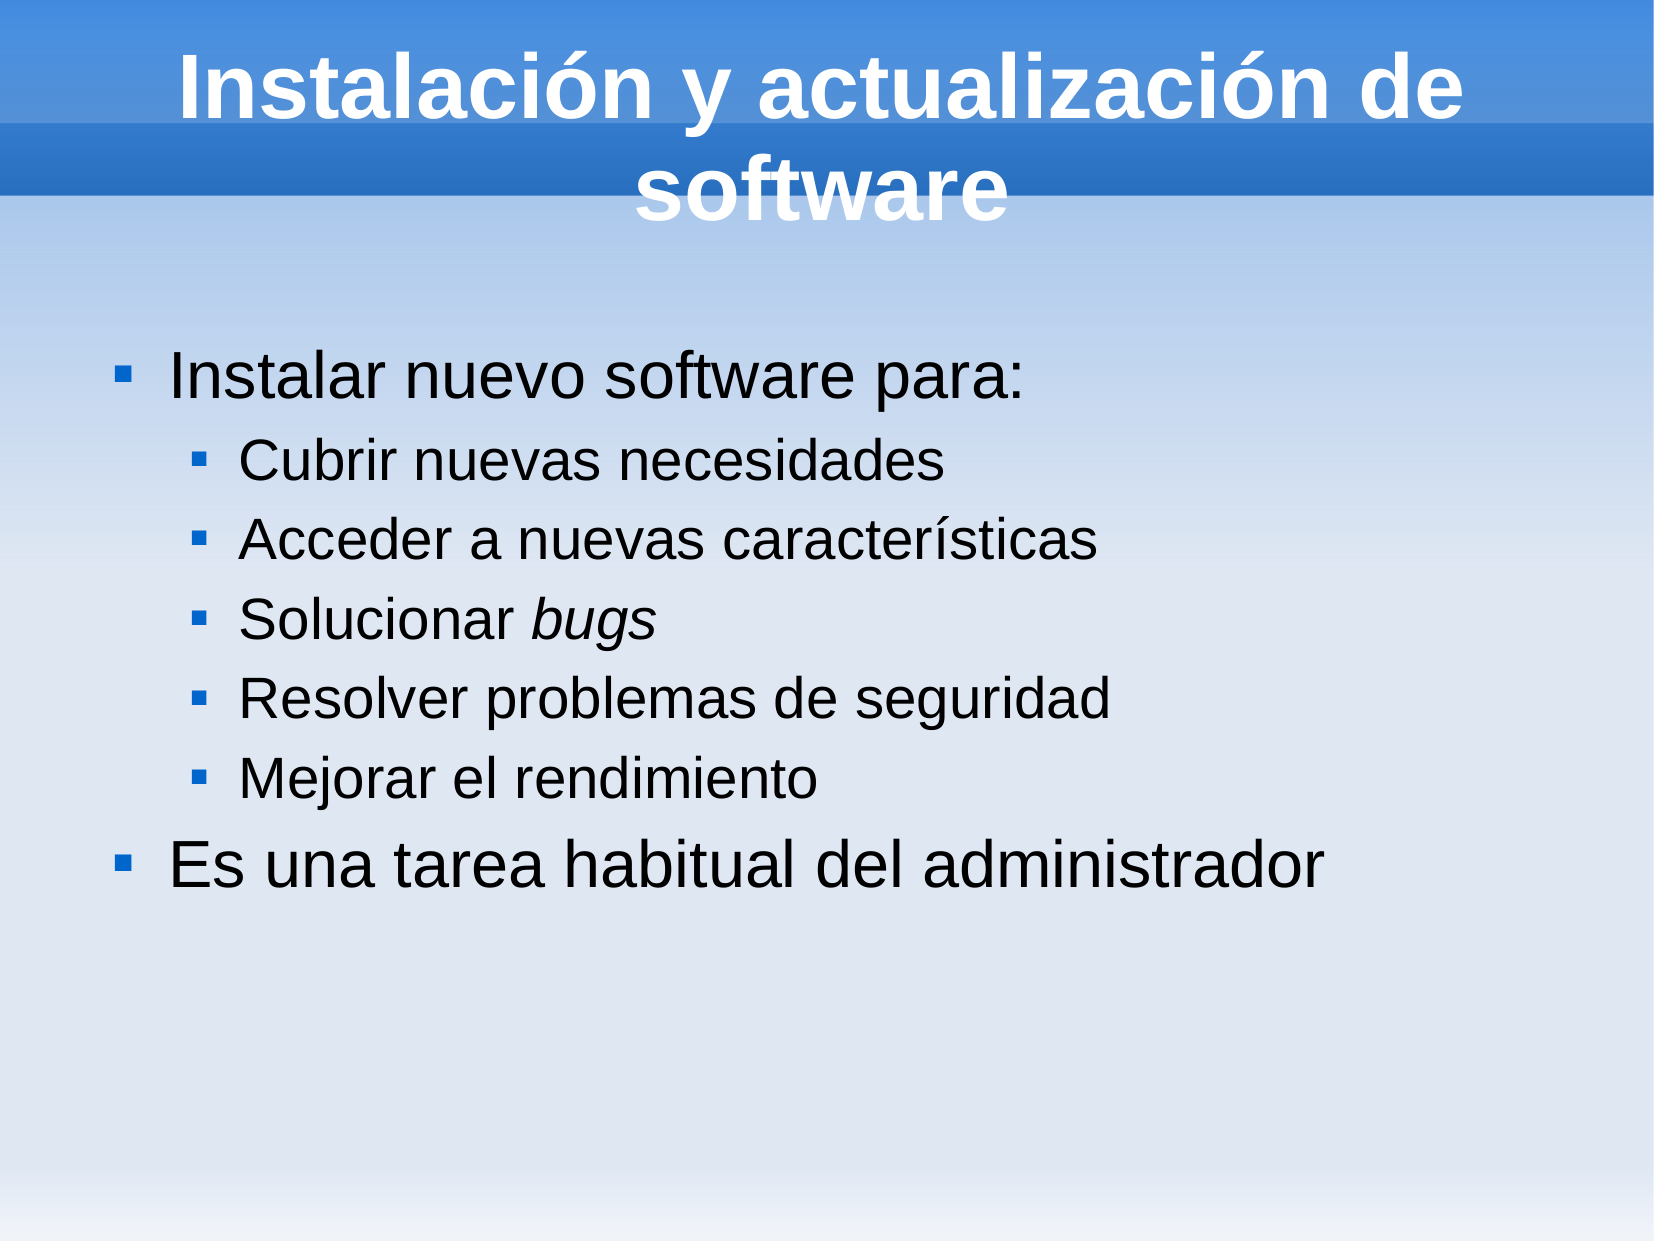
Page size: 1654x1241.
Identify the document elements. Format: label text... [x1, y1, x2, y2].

picture [0, 0, 1654, 1241]
title Instalación y actualización de software [73, 27, 1571, 248]
list Instalar nuevo software para: Cubrir nuevas necesidades Acceder a nuevas características Solucionar bugs Resolver problemas de seguridad Mejorar el rendimiento Es una tarea habitual del administrador [82, 330, 1562, 1130]
